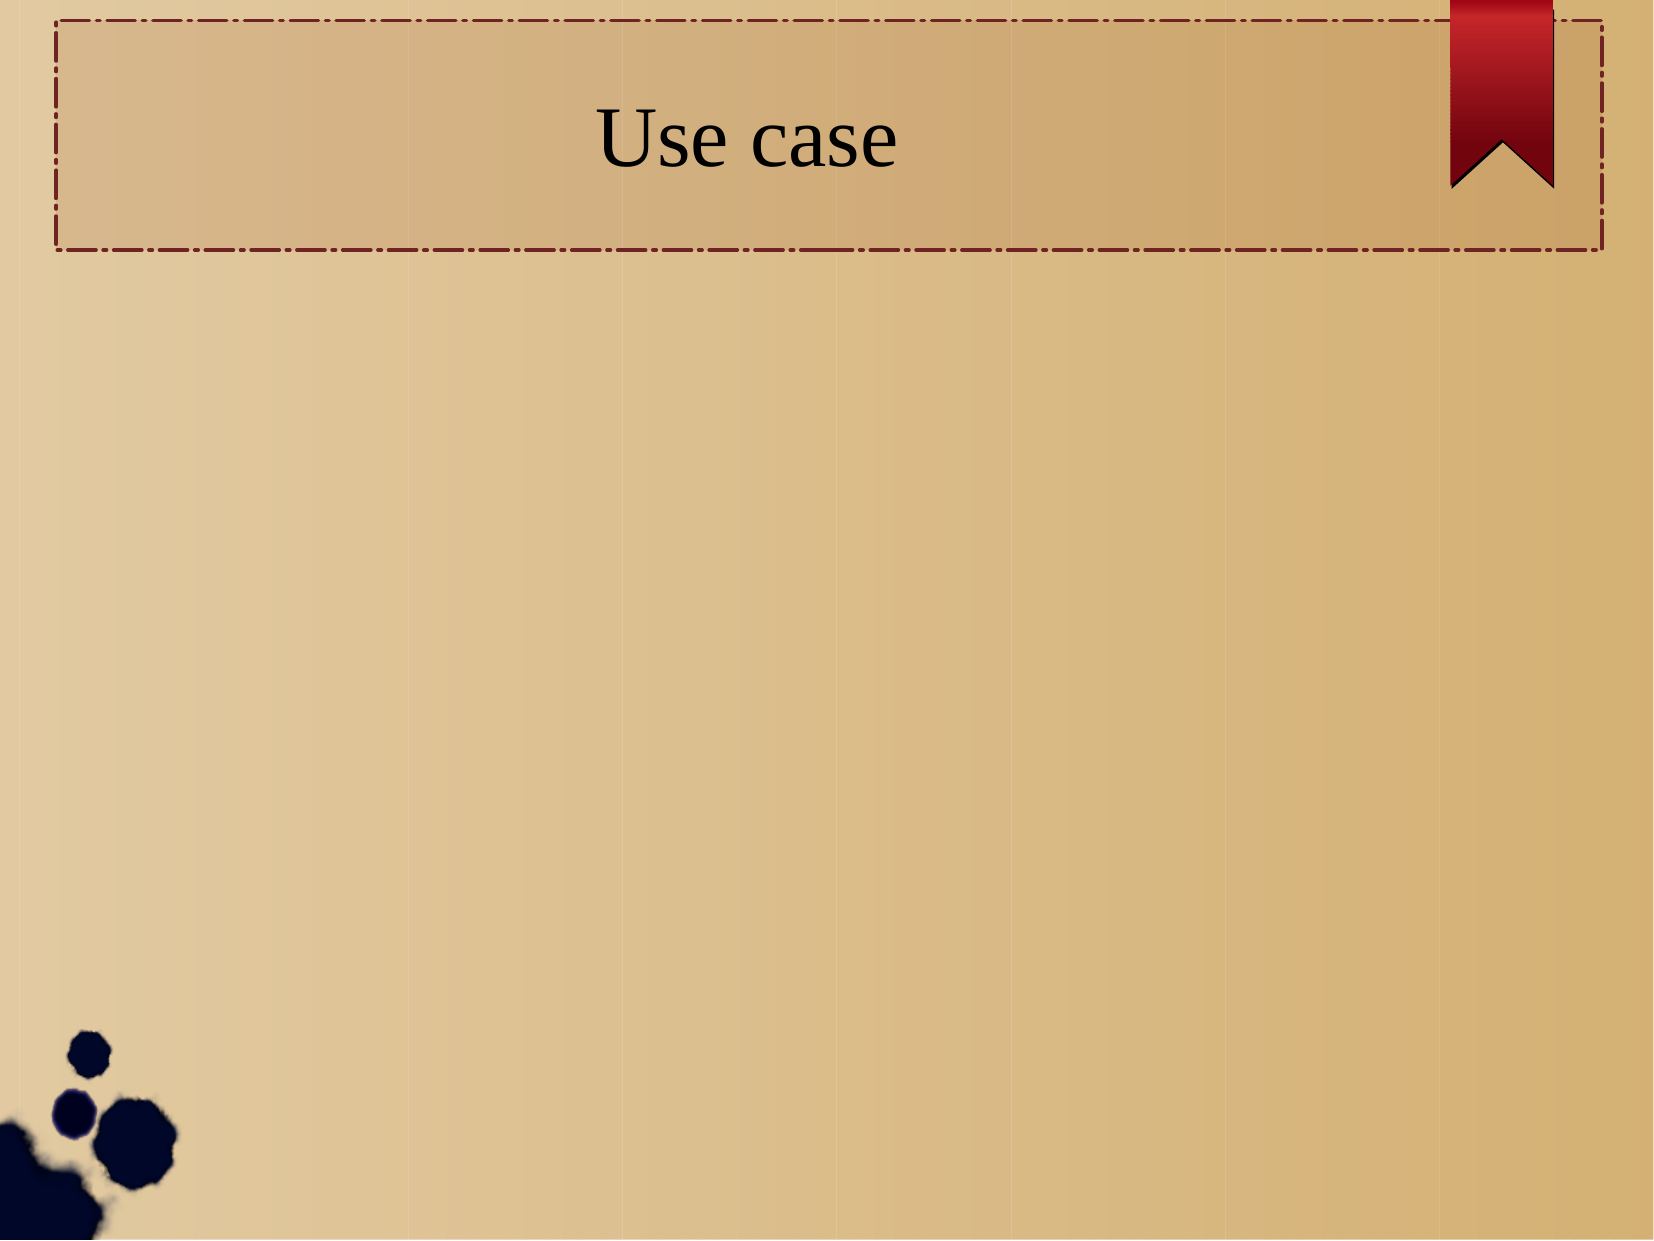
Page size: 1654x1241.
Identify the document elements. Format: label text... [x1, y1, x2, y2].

title Use case [82, 47, 1412, 229]
